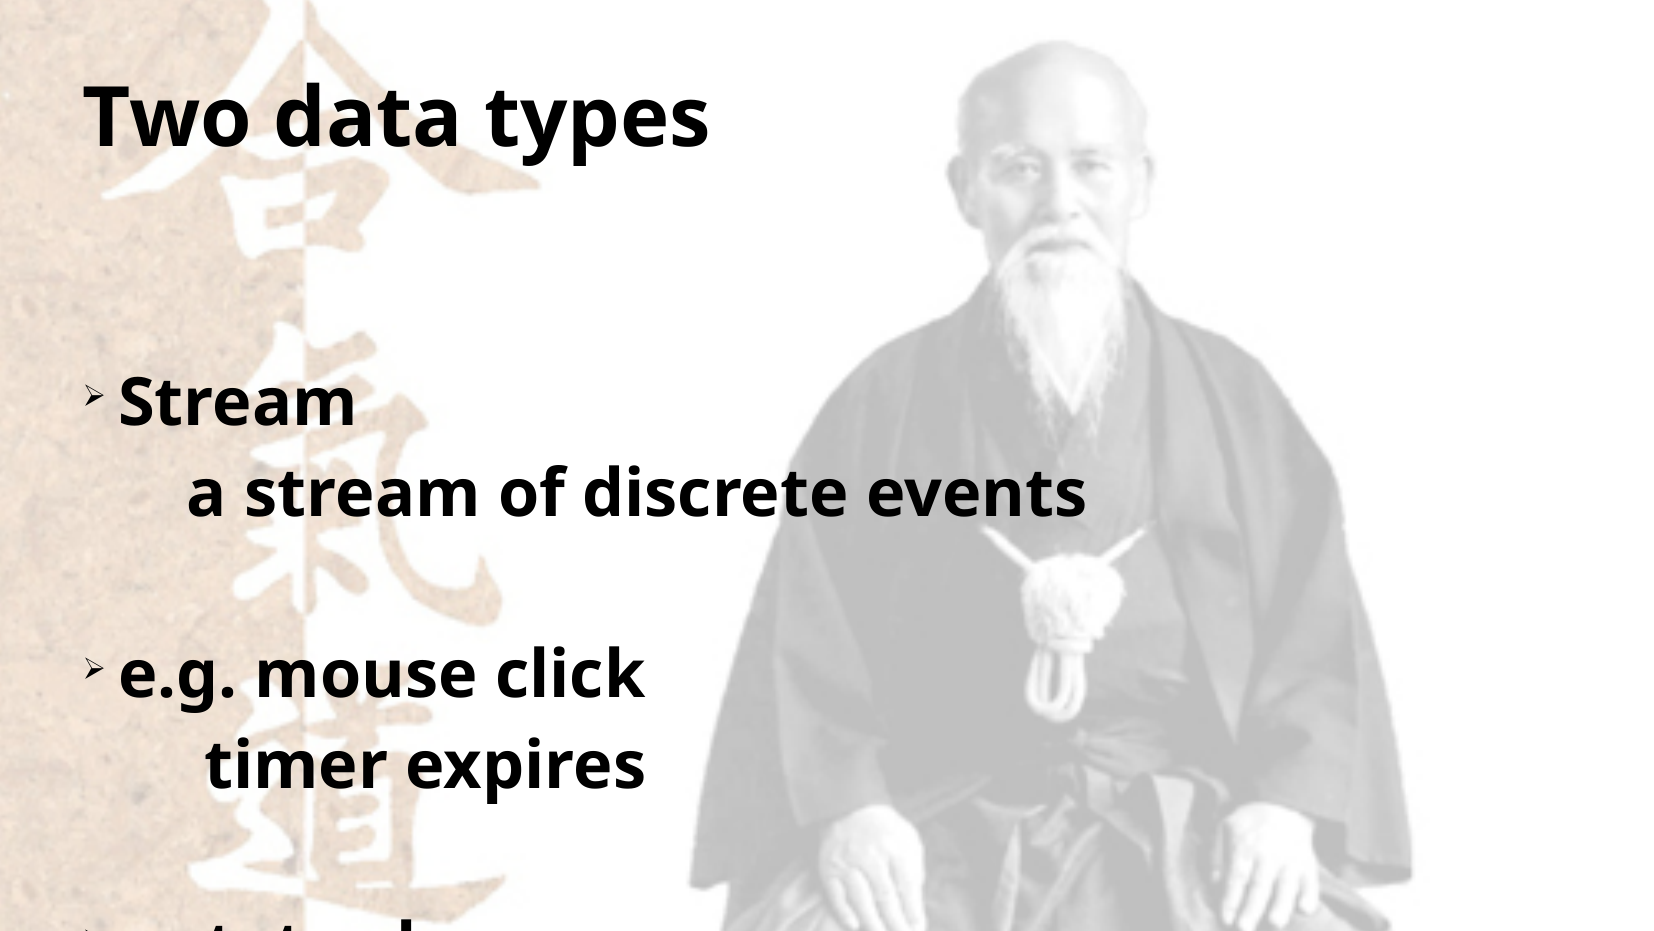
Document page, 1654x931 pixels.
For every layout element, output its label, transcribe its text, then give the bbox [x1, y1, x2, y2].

picture [0, 0, 1654, 931]
subtitle Stream a stream of discrete events e.g. mouse click timer expires = state change [82, 354, 1571, 822]
title Two data types [82, 37, 1571, 193]
